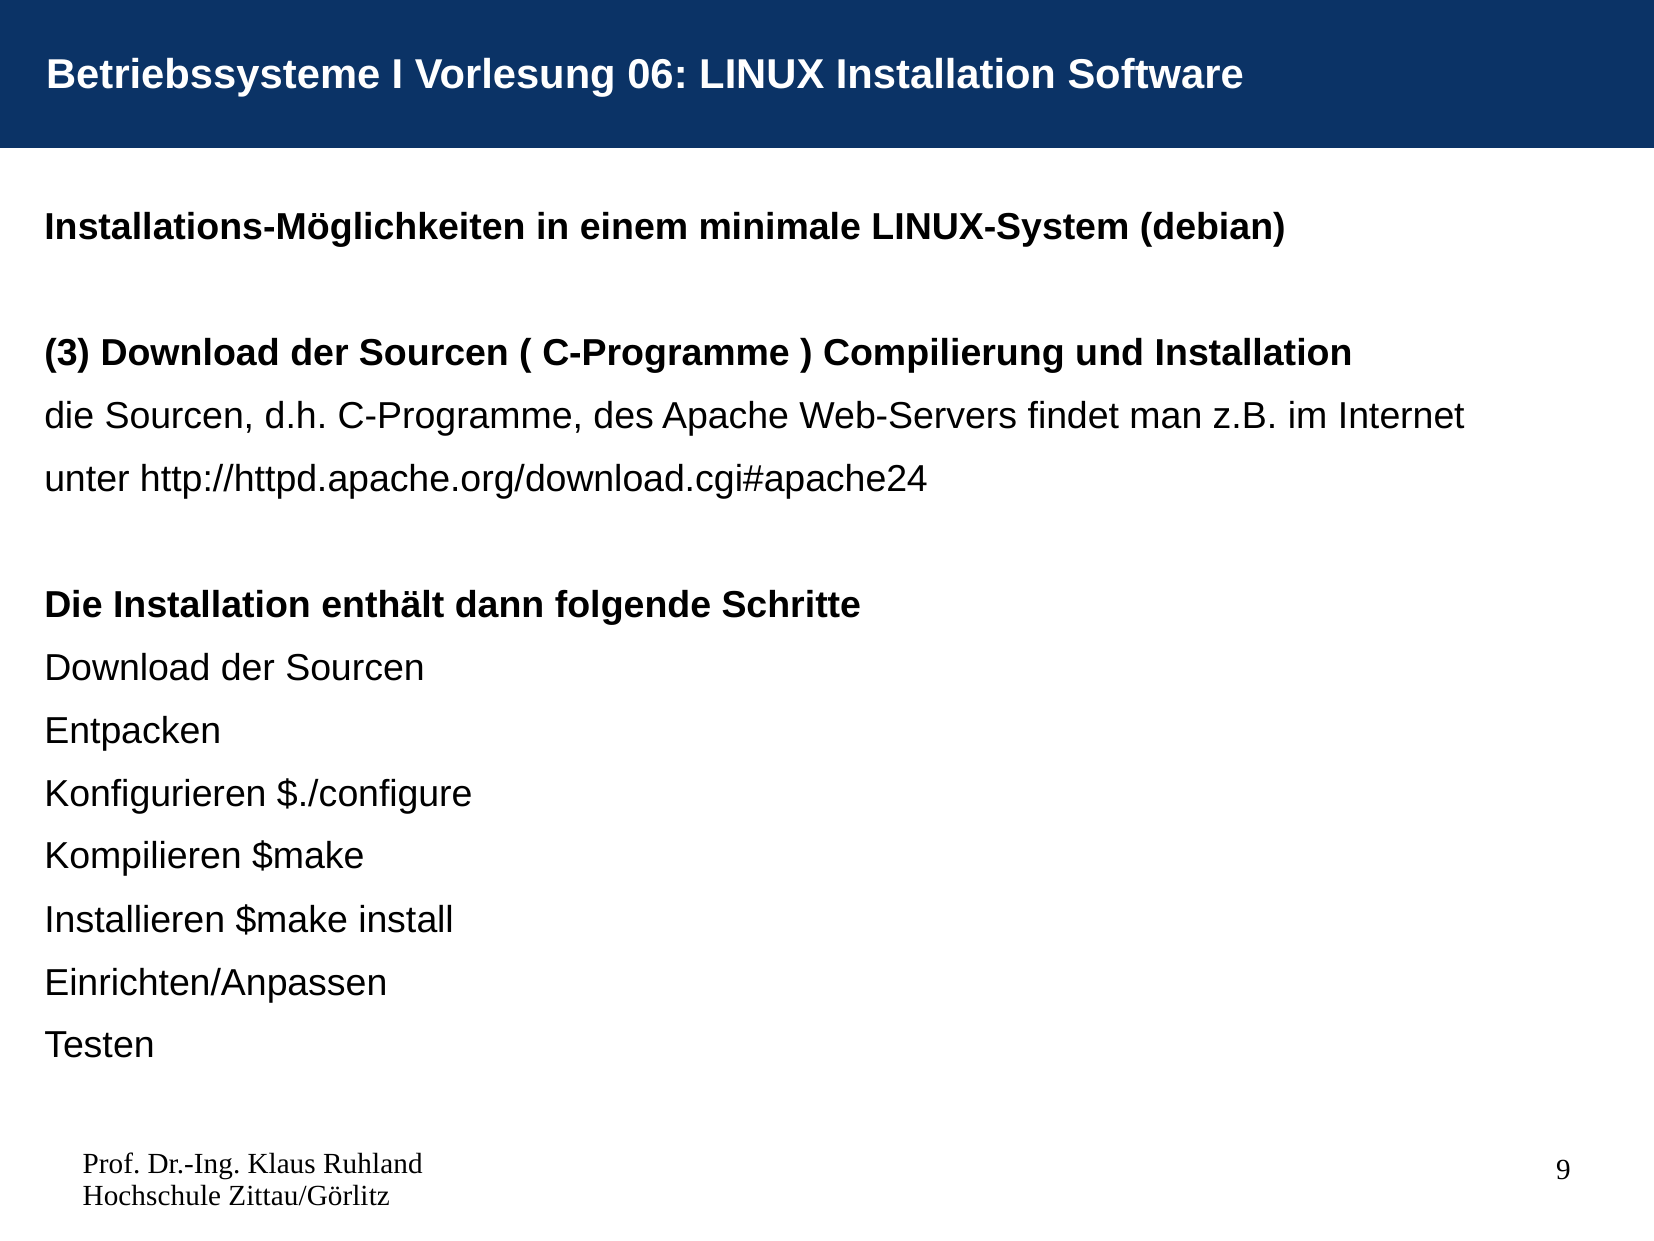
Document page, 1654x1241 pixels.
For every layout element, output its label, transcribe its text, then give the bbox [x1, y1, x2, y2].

text_box Installations-Möglichkeiten in einem minimale LINUX-System (debian) (3) Download der Sourcen ( C-Programme ) Compilierung und Installation die Sourcen, d.h. C-Programme, des Apache Web-Servers findet man z.B. im Internet unter http://httpd.apache.org/download.cgi#apache24 Die Installation enthält dann folgende Schritte Download der Sourcen Entpacken Konfigurieren $./configure Kompilieren $make Installieren $make install Einrichten/Anpassen Testen [29, 177, 1565, 1150]
